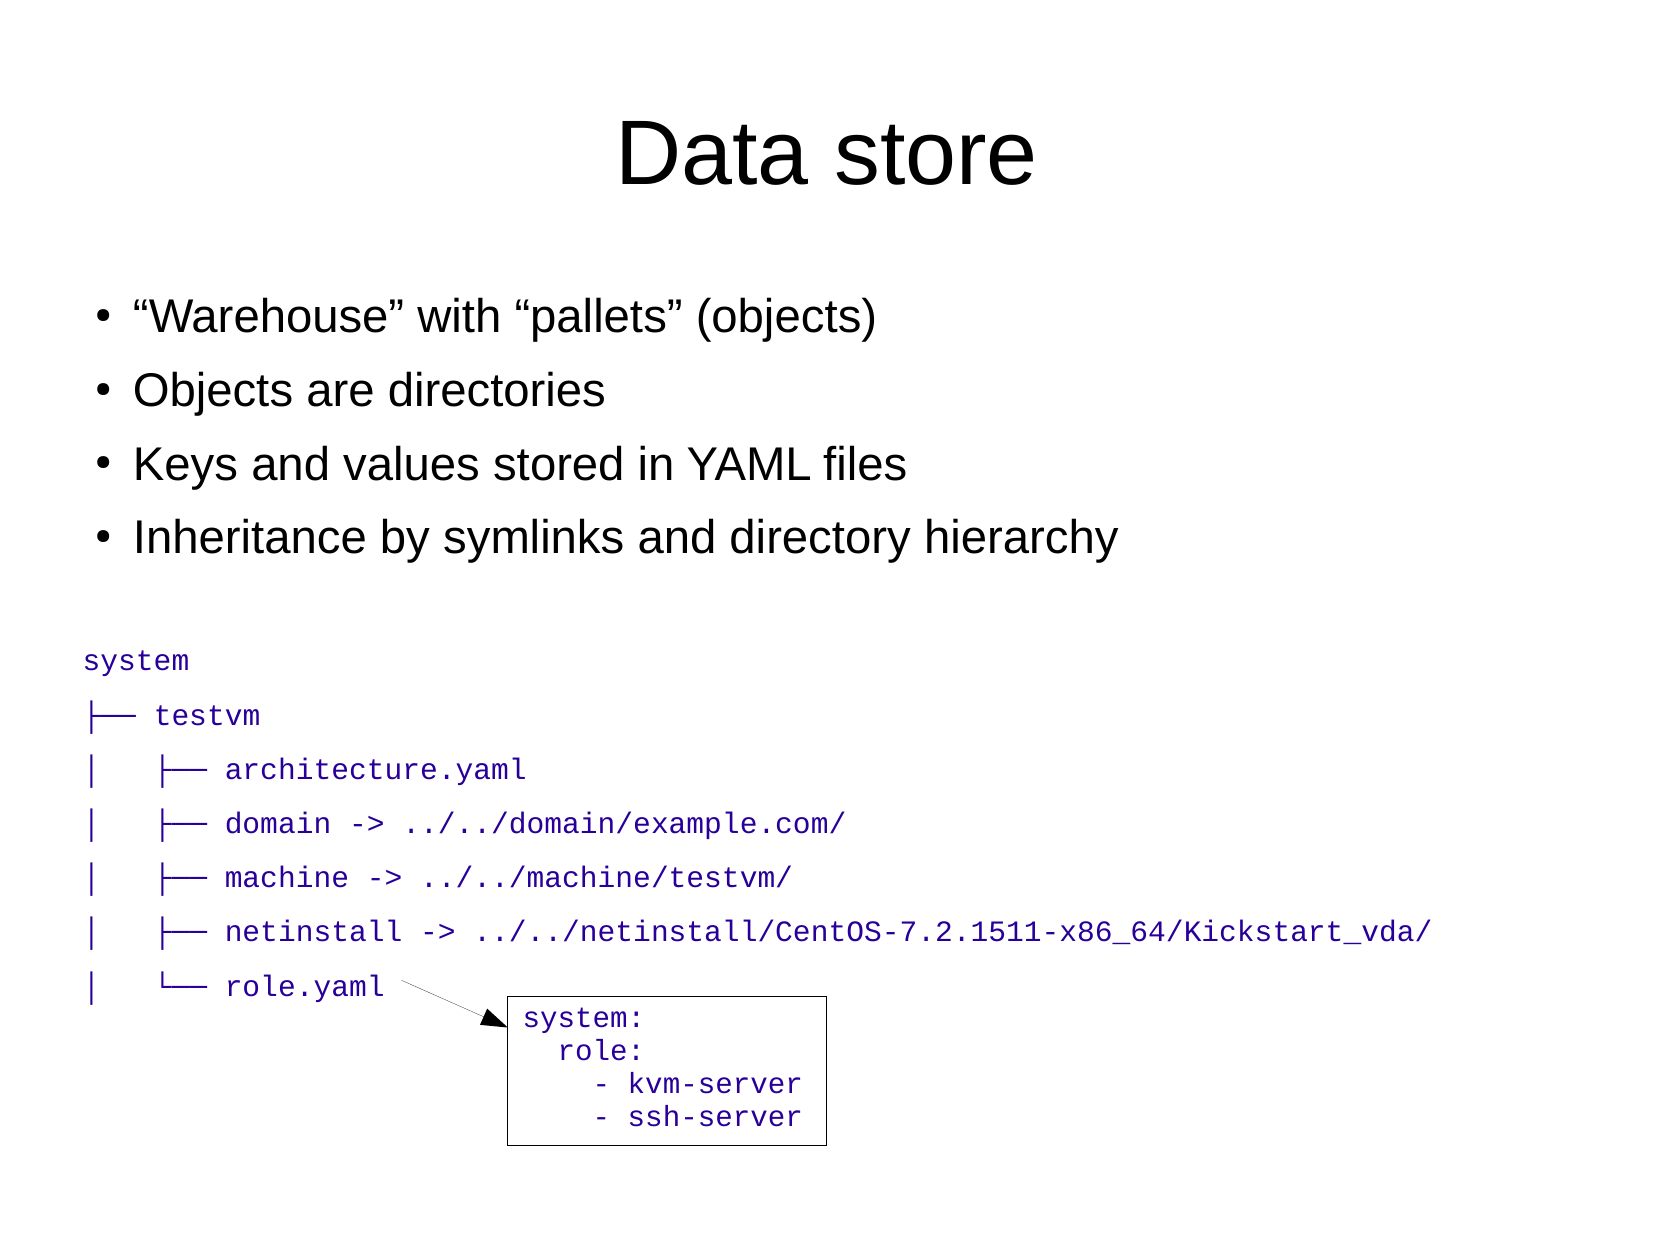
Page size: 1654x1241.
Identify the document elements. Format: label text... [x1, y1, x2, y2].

list “Warehouse” with “pallets” (objects) Objects are directories Keys and values stored in YAML files Inheritance by symlinks and directory hierarchy system ├── testvm │ ├── architecture.yaml │ ├── domain -> ../../domain/example.com/ │ ├── machine -> ../../machine/testvm/ │ ├── netinstall -> ../../netinstall/CentOS-7.2.1511-x86_64/Kickstart_vda/ │ └── role.yaml [82, 290, 1619, 1010]
title Data store [82, 49, 1571, 257]
text_box system: role: - kvm-server - ssh-server [507, 996, 827, 1146]
